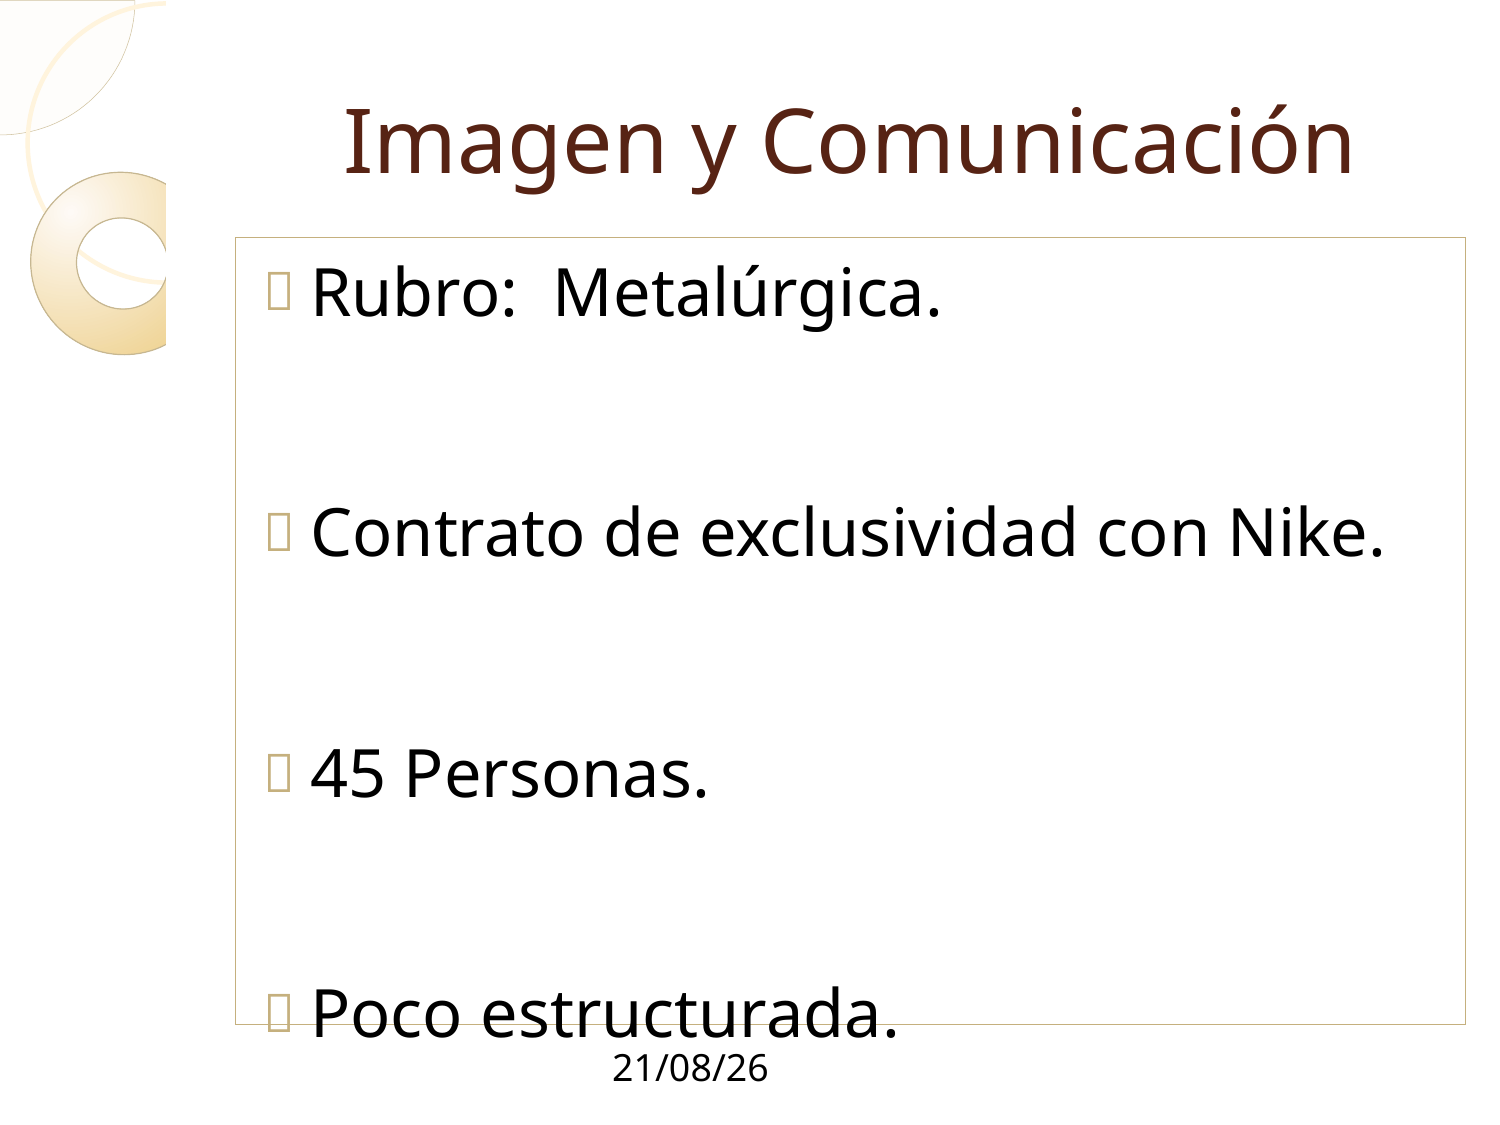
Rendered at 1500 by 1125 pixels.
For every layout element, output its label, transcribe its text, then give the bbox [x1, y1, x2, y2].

title Imagen y Comunicación [235, 45, 1466, 233]
list Rubro: Metalúrgica. Contrato de exclusividad con Nike. 45 Personas. Poco estructurada. [235, 237, 1466, 1025]
